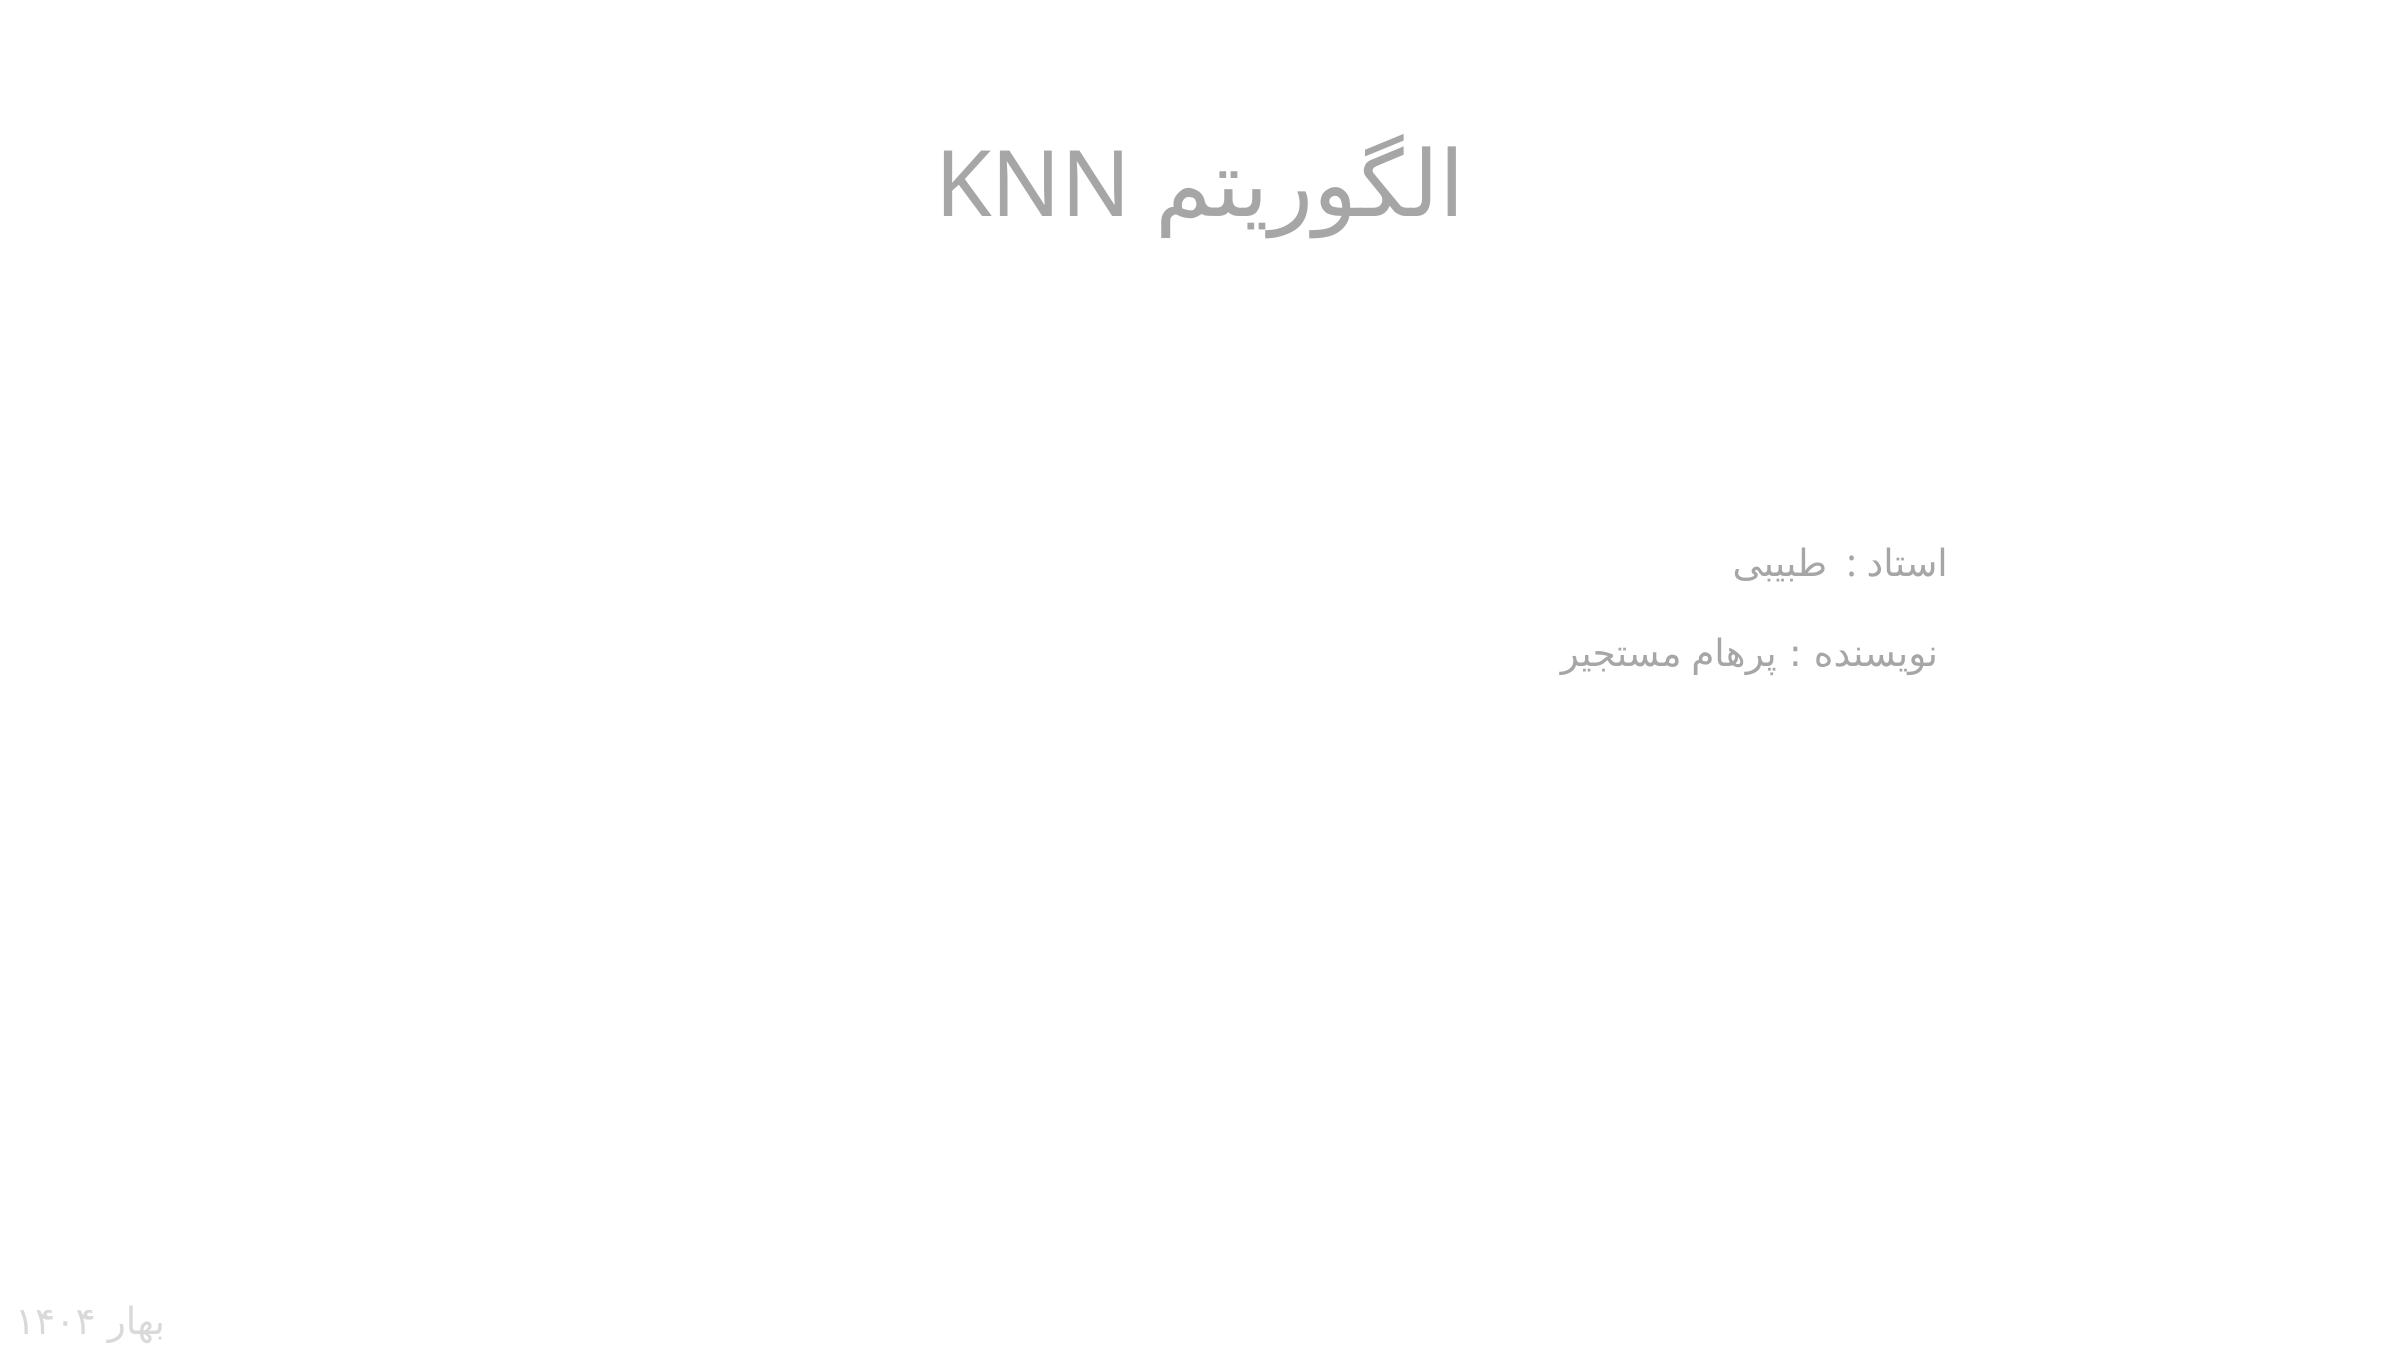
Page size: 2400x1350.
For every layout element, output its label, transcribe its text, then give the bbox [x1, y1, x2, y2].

text_box بهار ۱۴۰۴ [0, 1289, 1201, 1350]
text_box استاد : طبیبی نویسنده : پرهام مستجیر [1545, 531, 2265, 684]
text_box الگوریتم KNN [493, 62, 1907, 383]
